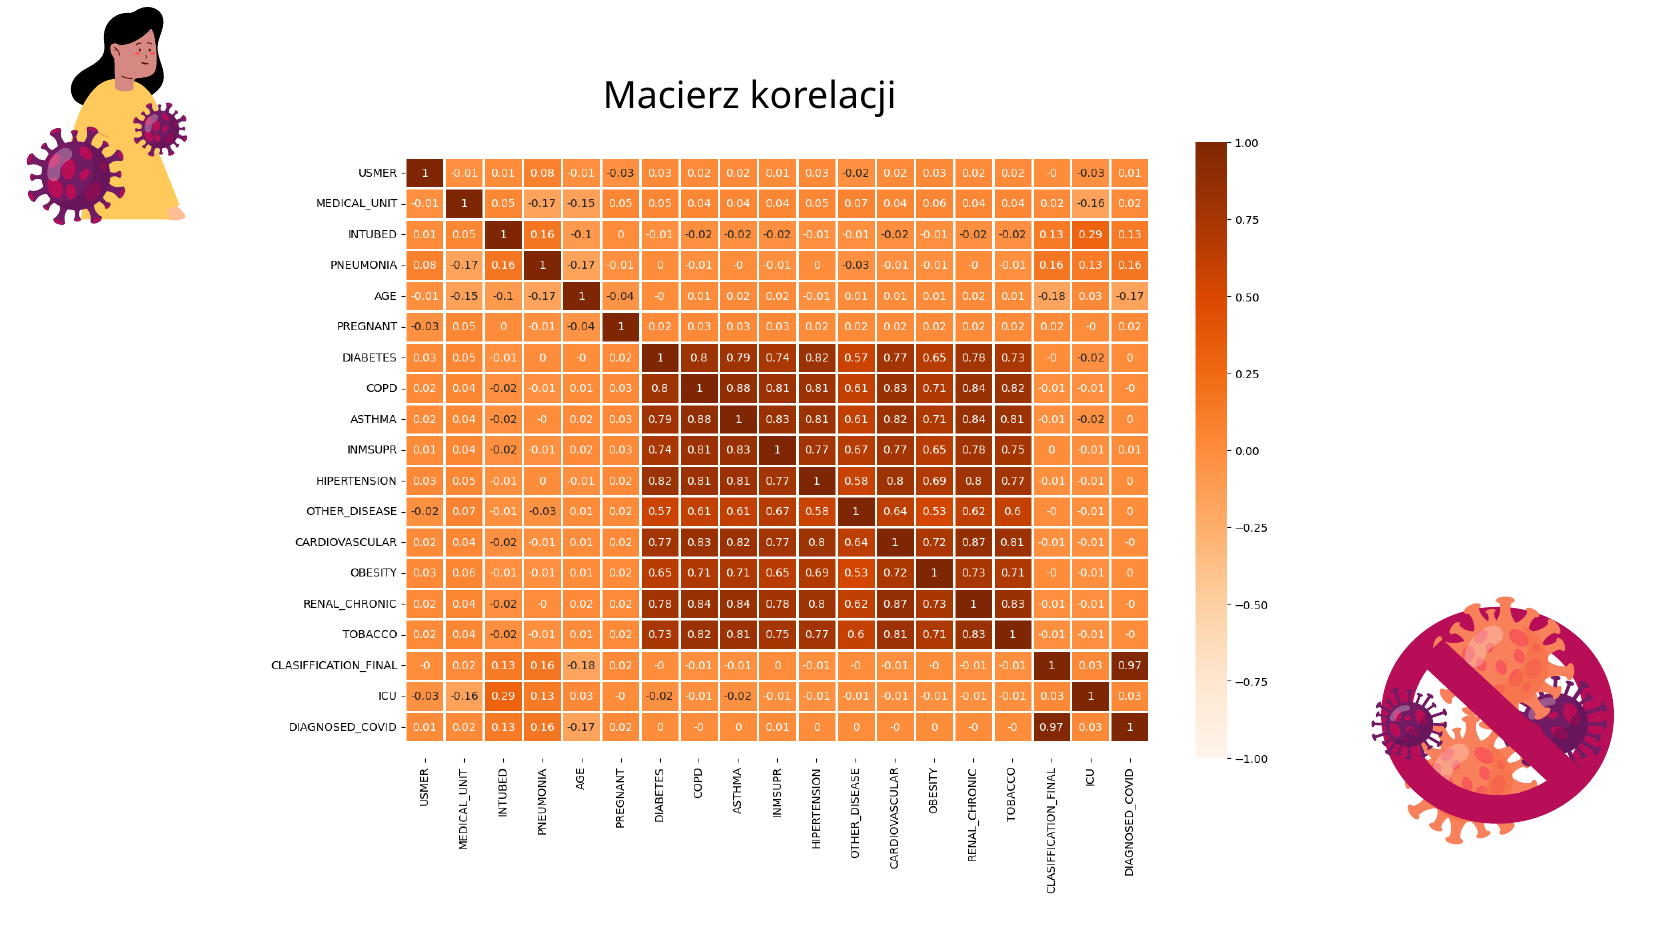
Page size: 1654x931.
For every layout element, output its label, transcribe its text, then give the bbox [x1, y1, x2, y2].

title Macierz korelacji [418, 67, 1082, 130]
text_box [26, 6, 188, 225]
text_box [1371, 596, 1614, 845]
picture [262, 130, 1276, 901]
